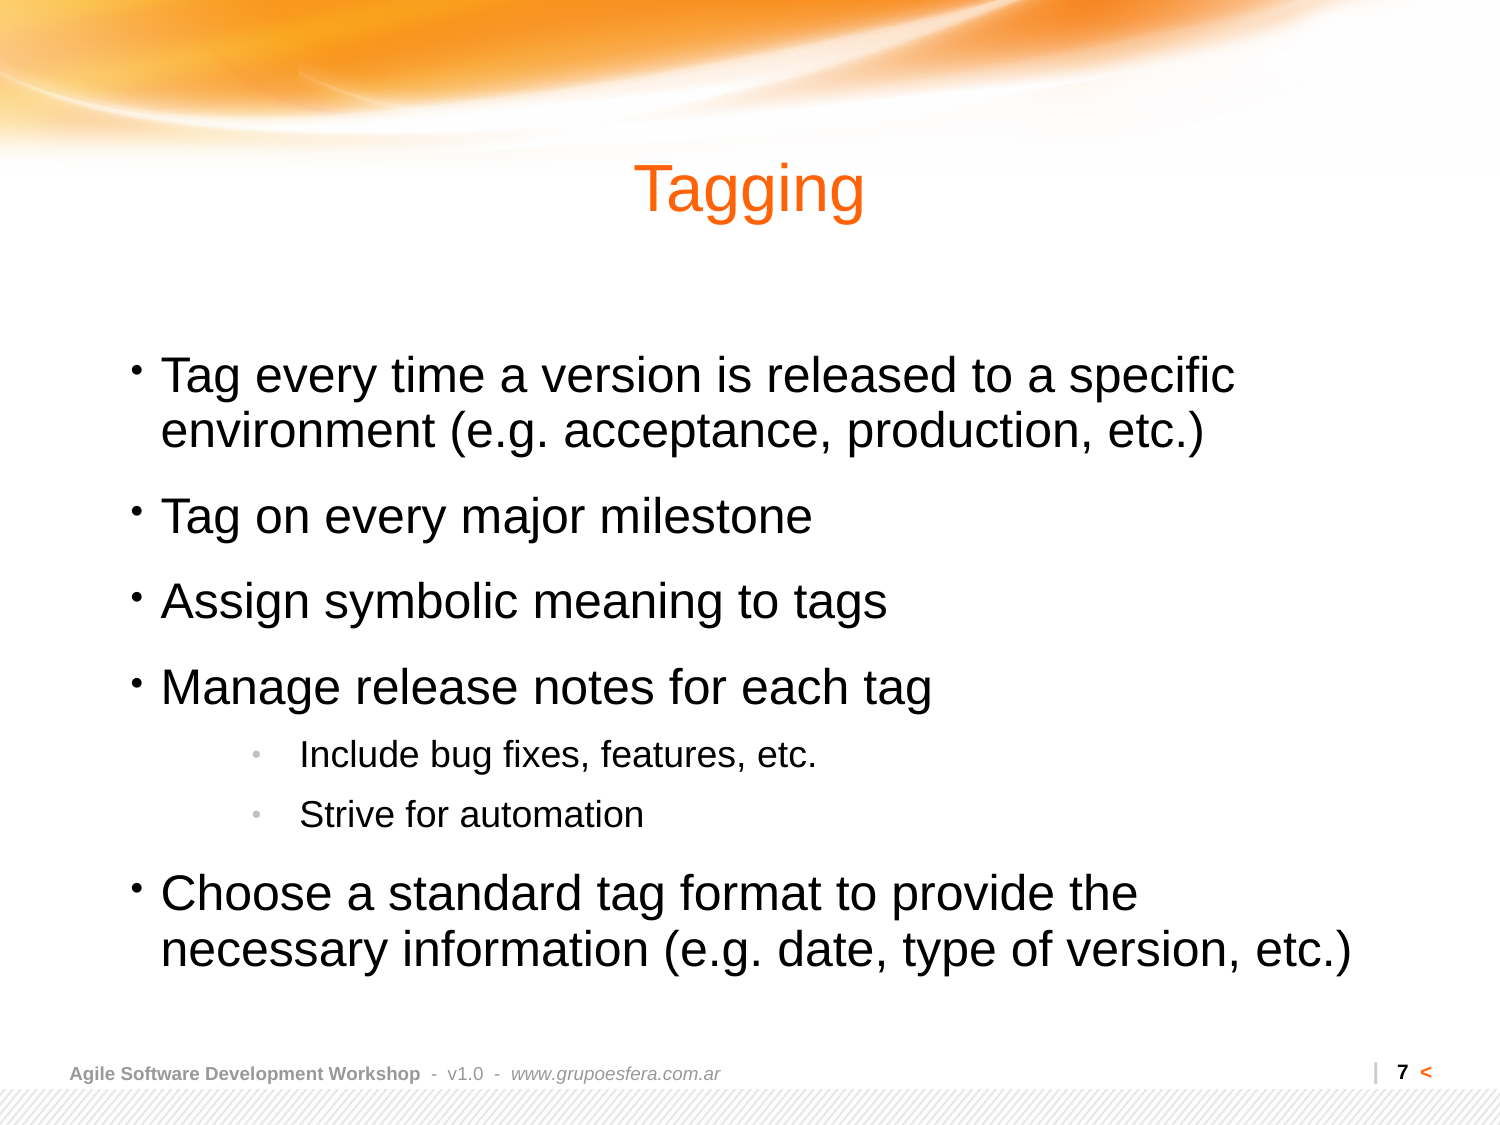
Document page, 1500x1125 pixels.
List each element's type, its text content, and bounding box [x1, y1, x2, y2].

title Tagging [143, 133, 1357, 247]
picture [0, 1089, 1500, 1125]
picture [0, 0, 1500, 174]
list Tag every time a version is released to a specific environment (e.g. acceptance, production, etc.) Tag on every major milestone Assign symbolic meaning to tags Manage release notes for each tag Include bug fixes, features, etc. Strive for automation Choose a standard tag format to provide the necessary information (e.g. date, type of version, etc.) [130, 346, 1363, 988]
